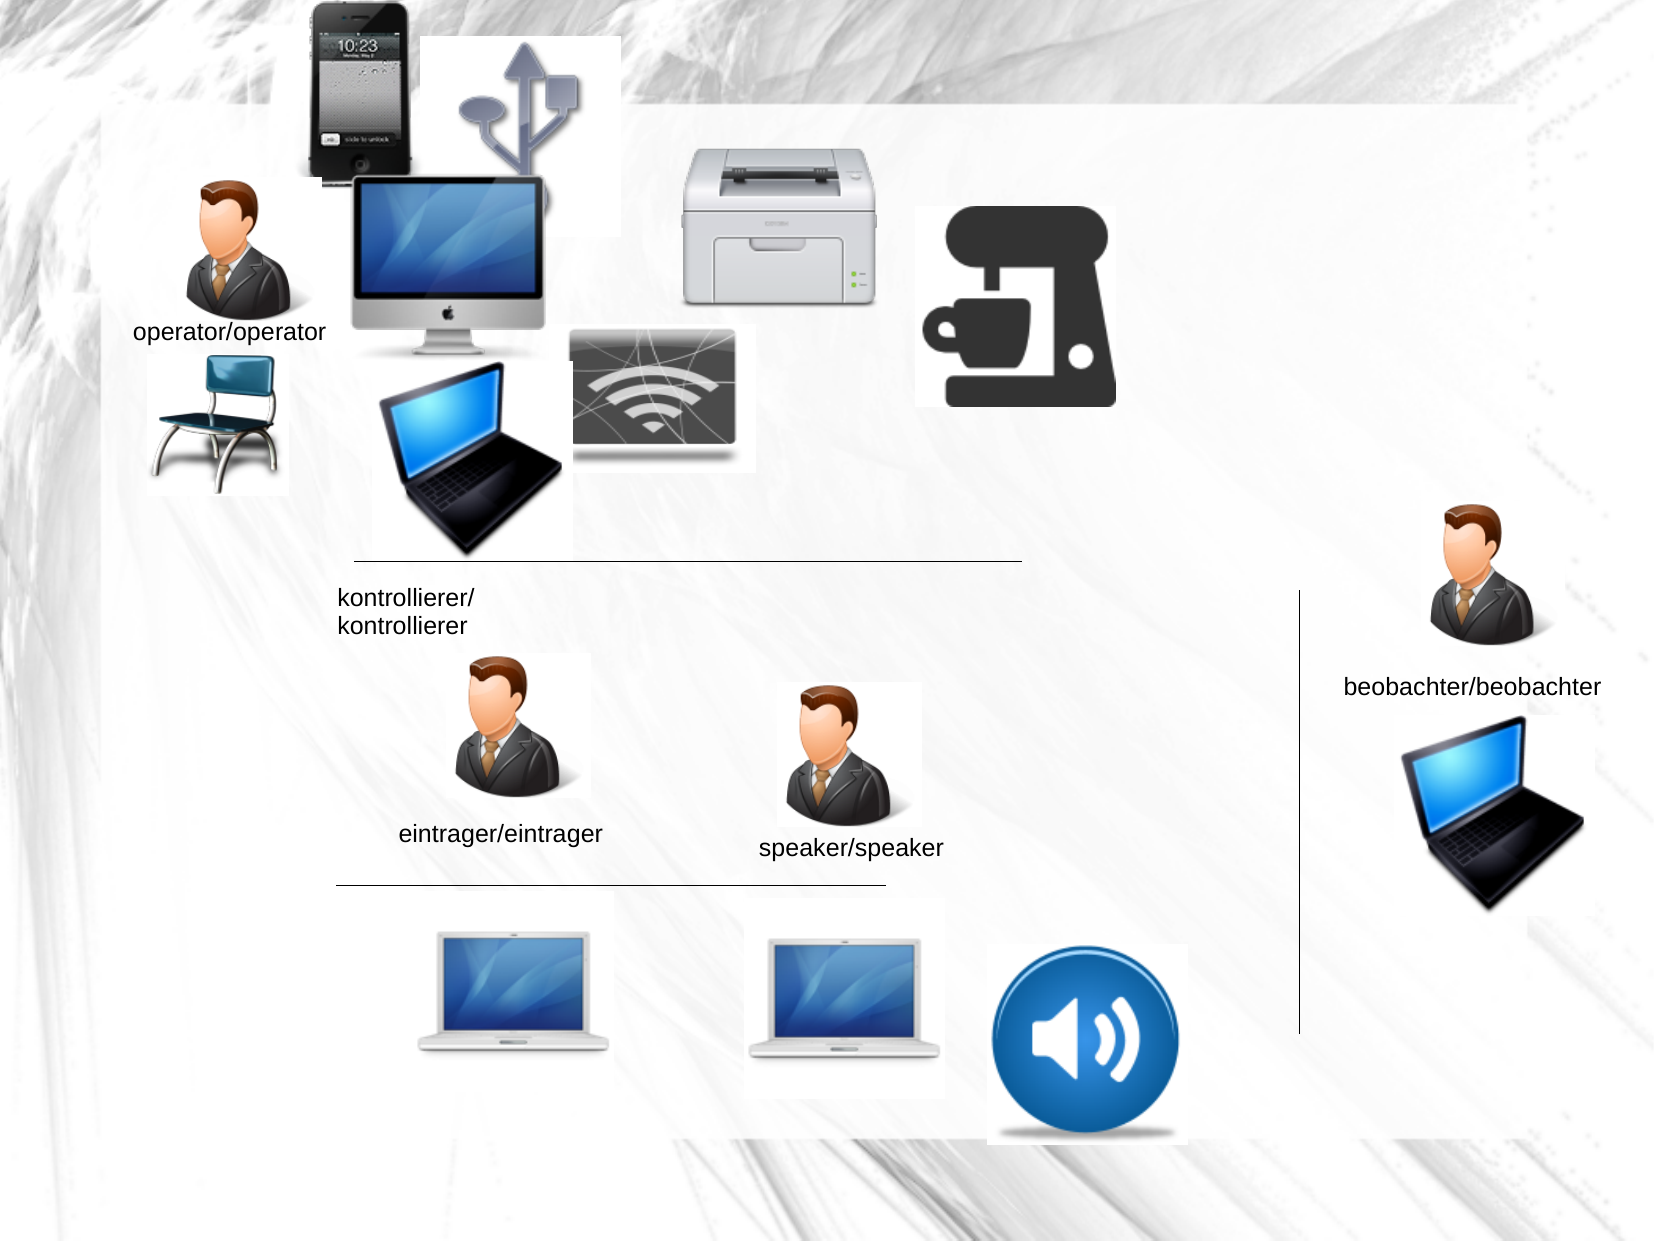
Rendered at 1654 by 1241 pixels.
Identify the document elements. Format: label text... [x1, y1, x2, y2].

text_box kontrollierer/kontrollierer [322, 576, 621, 621]
text_box operator/operator [118, 310, 355, 355]
text_box speaker/speaker [768, 826, 981, 871]
text_box eintrager/eintrager [383, 812, 768, 886]
picture [0, 0, 1654, 1241]
text_box beobachter/beobachter [1328, 665, 1625, 709]
